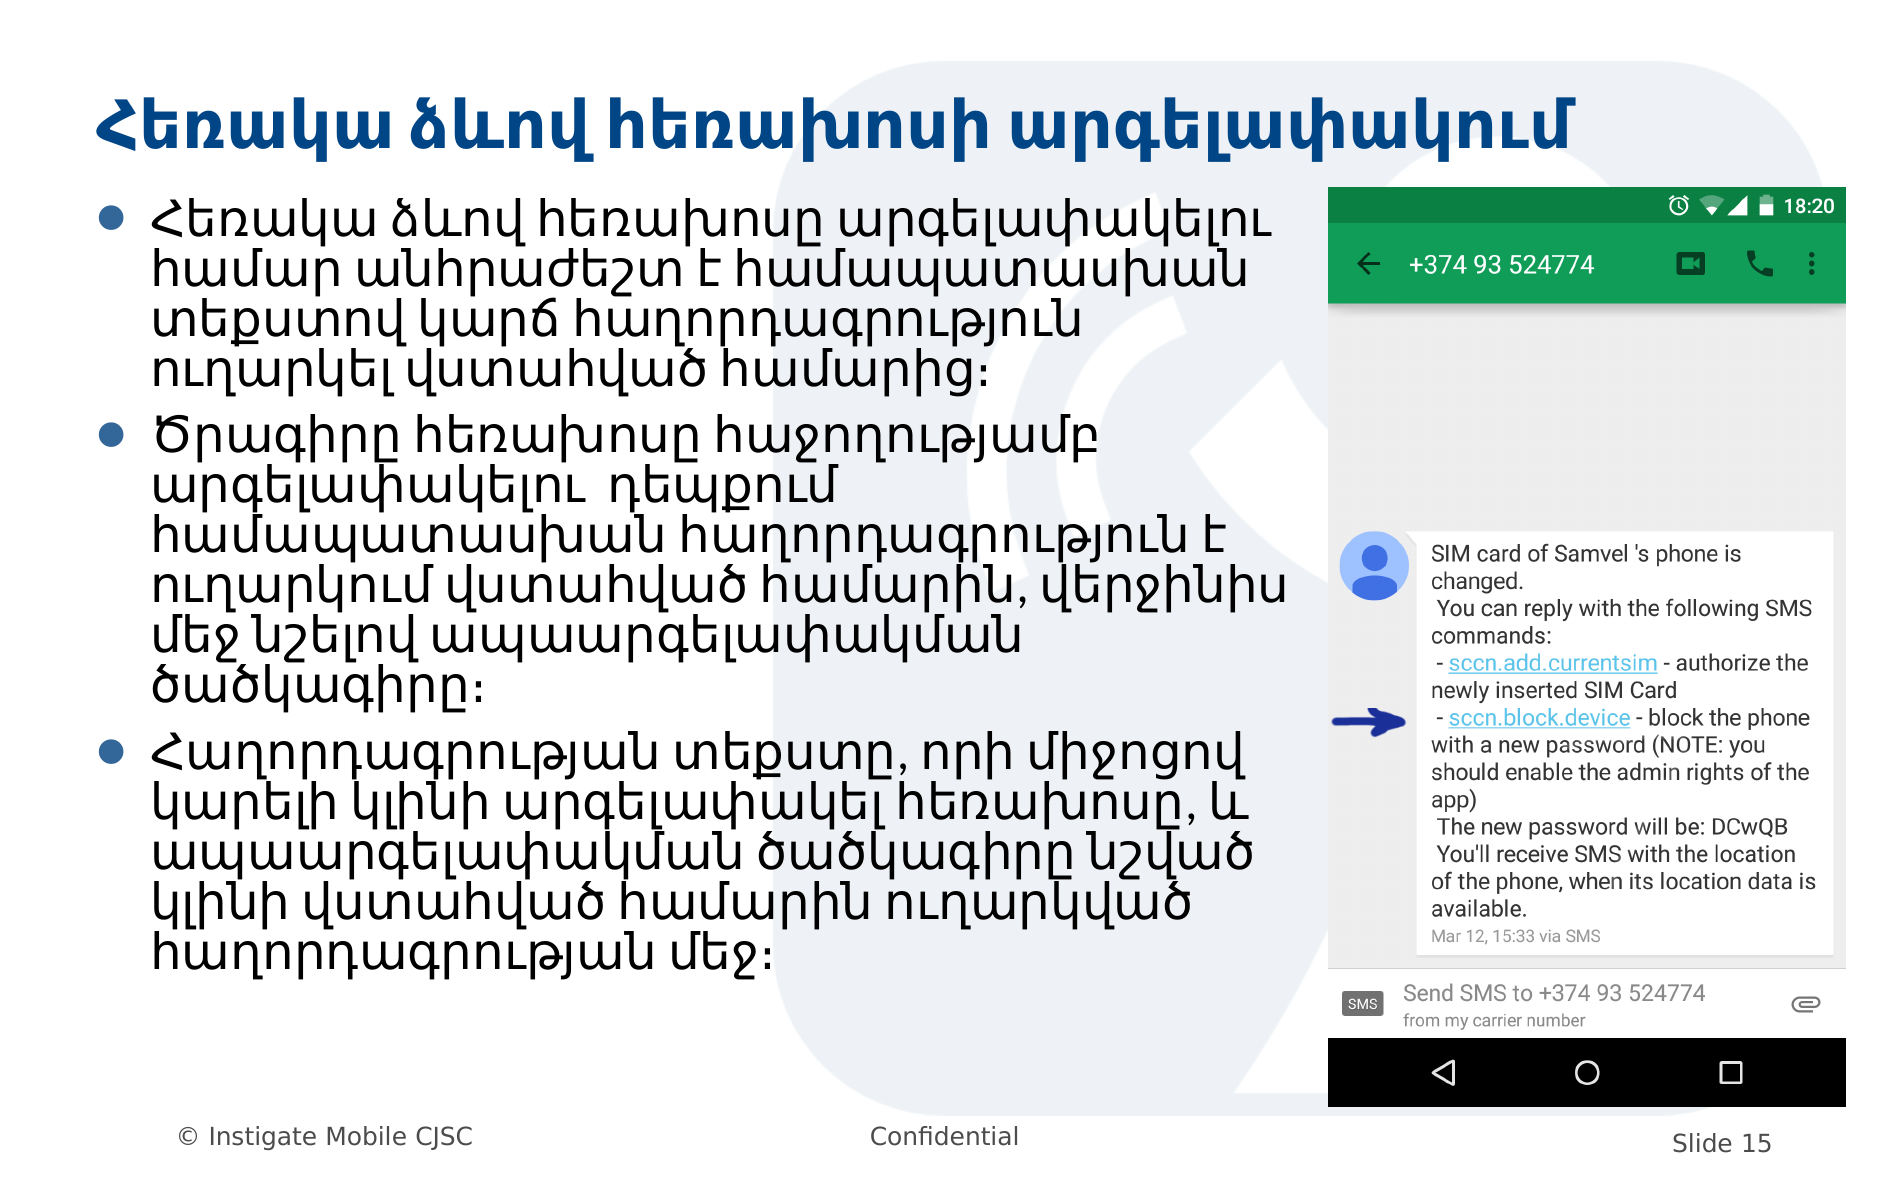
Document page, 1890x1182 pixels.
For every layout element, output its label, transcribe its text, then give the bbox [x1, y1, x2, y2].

title Հեռակա ձևով հեռախոսի արգելափակում [96, 47, 1794, 217]
picture [1328, 187, 1846, 1107]
list Հեռակա ձևով հեռախոսը արգելափակելու համար անհրաժեշտ է համապատասխան տեքստով կարճ հաղորդագրություն ուղարկել վստահված համարից։ Ծրագիրը հեռախոսը հաջողությամբ արգելափակելու դեպքում համապատասխան հաղորդագրություն է ուղարկում վստահված համարին, վերջինիս մեջ նշելով ապաարգելափակման ծածկագիրը։ Հաղորդագրության տեքստը, որի միջոցով կարելի կլինի արգելափակել հեռախոսը, և ապաարգելափակման ծածկագիրը նշված կլինի վստահված համարին ուղարկված հաղորդագրության մեջ։ [95, 198, 1313, 1110]
